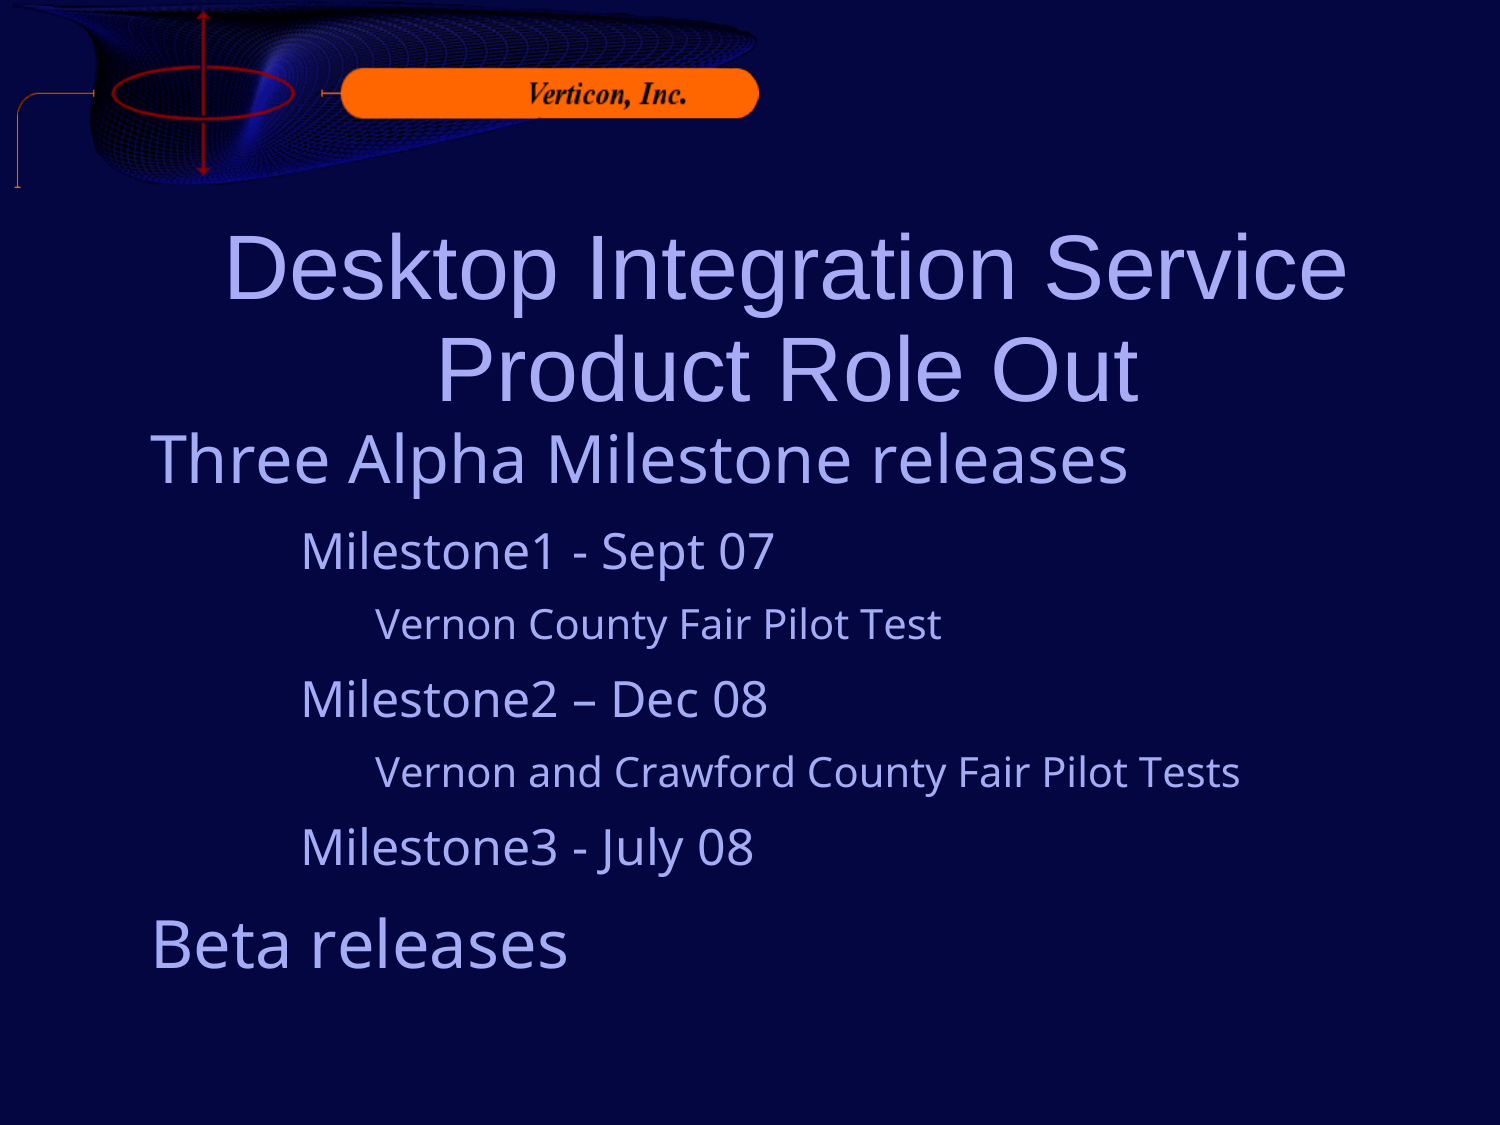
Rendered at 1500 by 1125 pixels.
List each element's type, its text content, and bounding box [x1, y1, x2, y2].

list Three Alpha Milestone releases Milestone1 - Sept 07 Vernon County Fair Pilot Test Milestone2 – Dec 08 Vernon and Crawford County Fair Pilot Tests Milestone3 - July 08 Beta releases [150, 412, 1385, 1067]
title Desktop Integration Service Product Role Out [112, 216, 1463, 422]
picture [8, 0, 759, 188]
